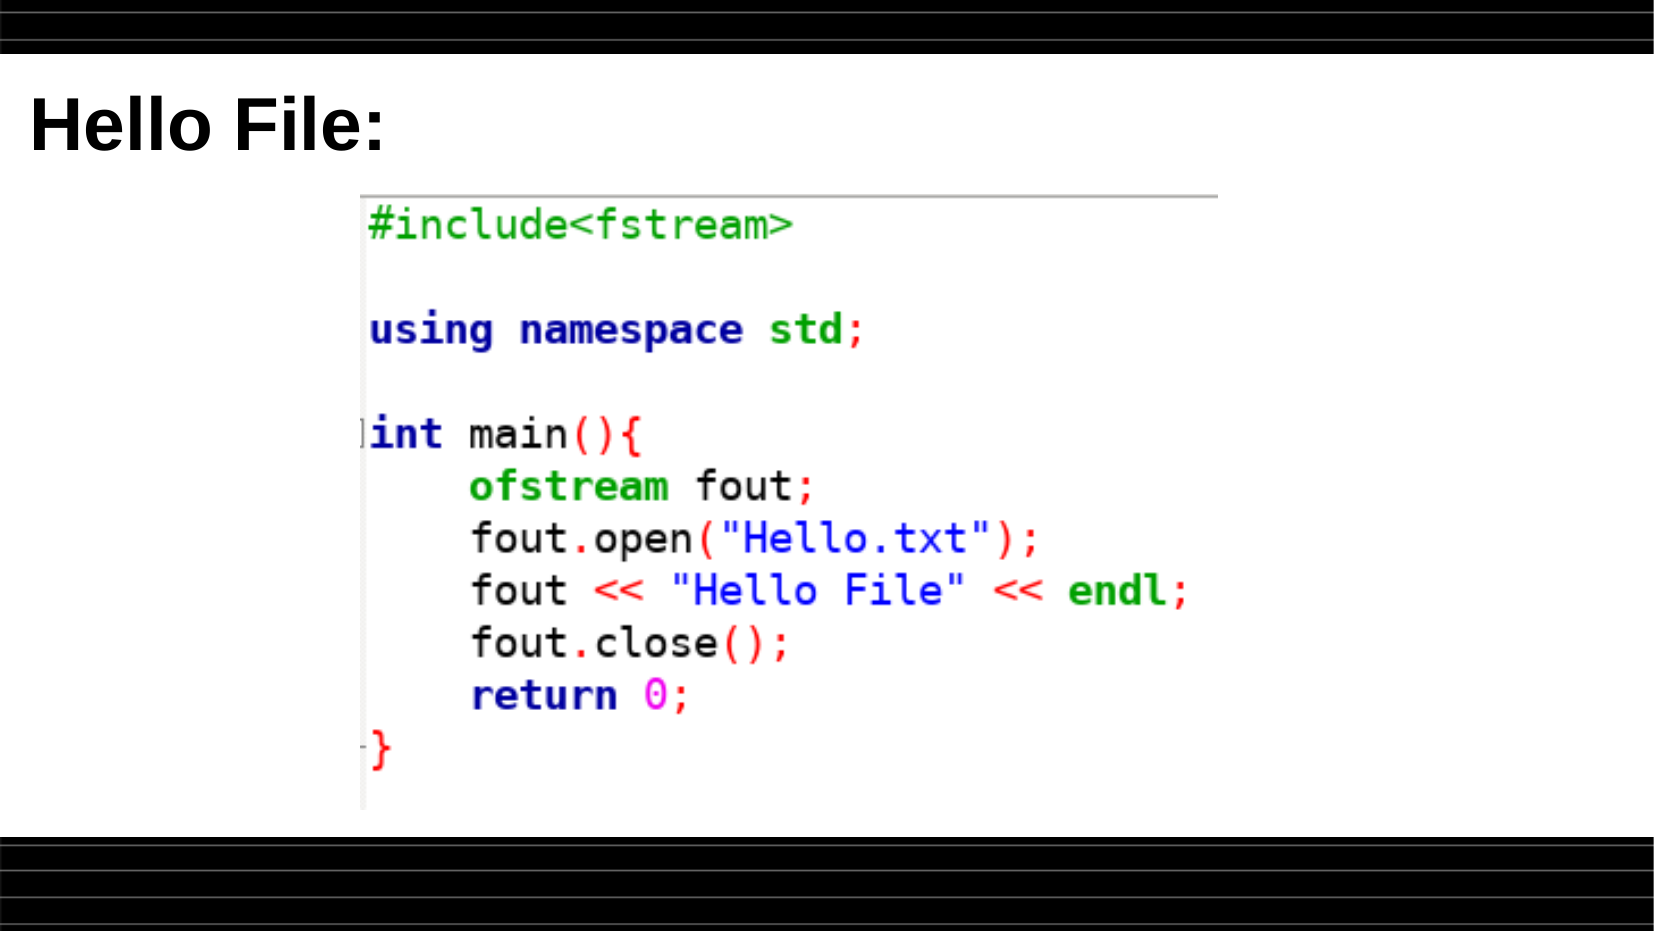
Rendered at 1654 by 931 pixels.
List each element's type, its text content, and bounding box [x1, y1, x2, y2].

picture [0, 837, 1654, 931]
picture [360, 194, 1218, 811]
text_box Hello File: [15, 75, 1591, 175]
picture [0, 0, 1654, 54]
